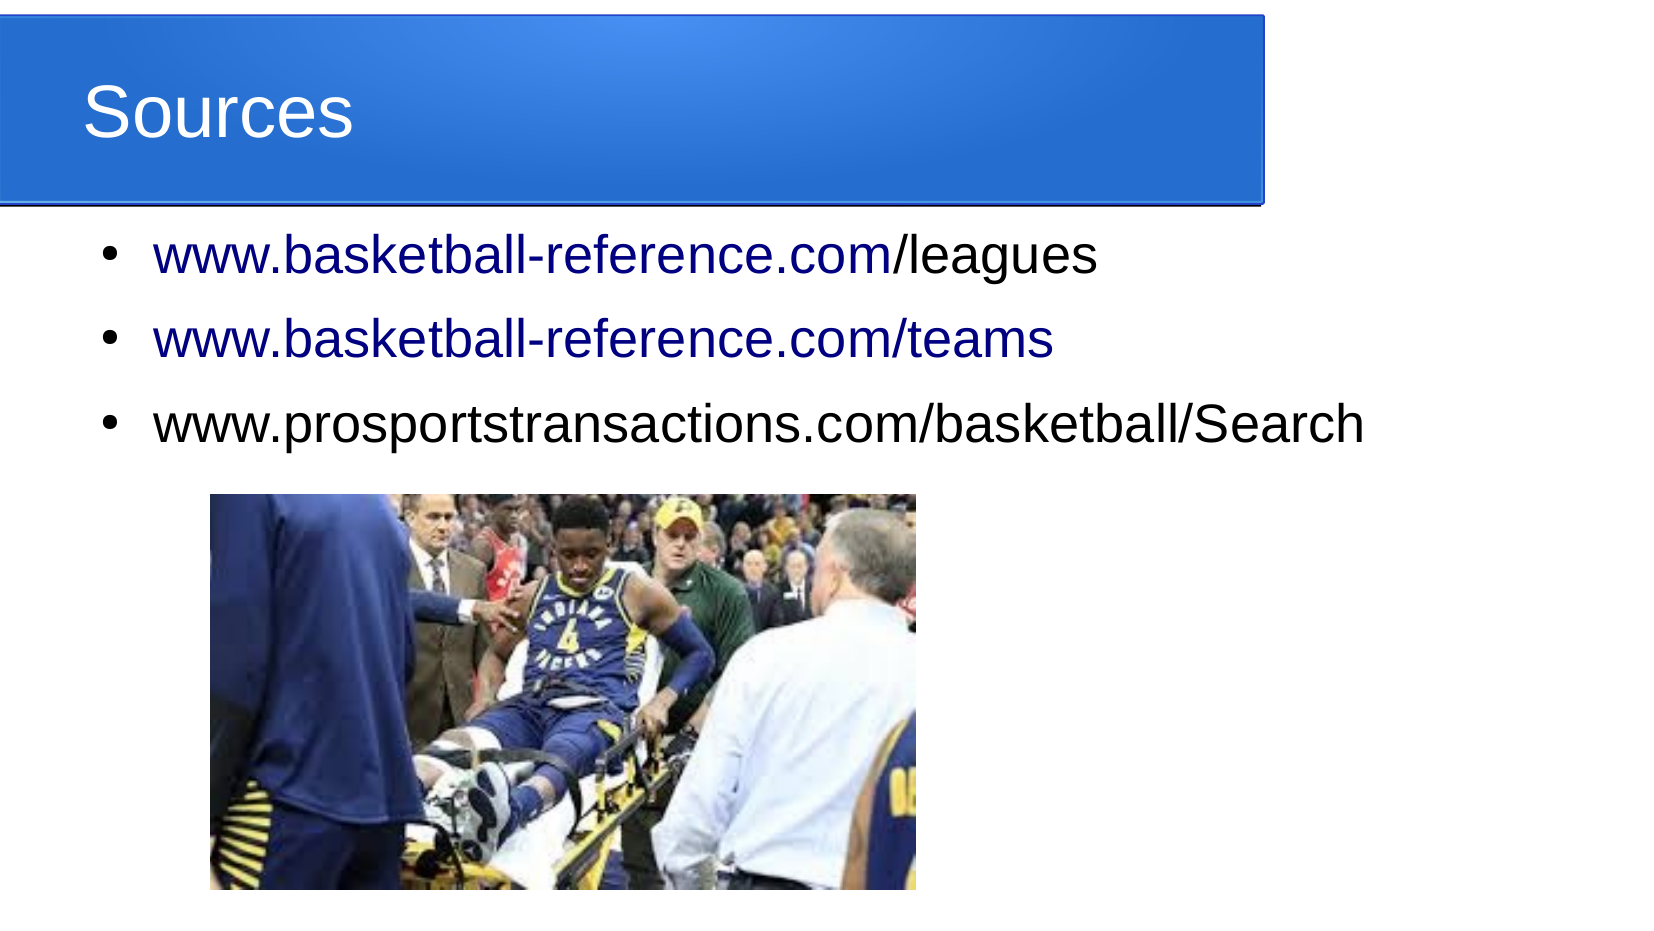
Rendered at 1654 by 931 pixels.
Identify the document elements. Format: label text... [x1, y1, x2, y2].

title Sources [82, 35, 1235, 189]
list www.basketball-reference.com/leagues www.basketball-reference.com/teams www.prosportstransactions.com/basketball/Search [82, 224, 1571, 764]
picture [210, 494, 916, 890]
